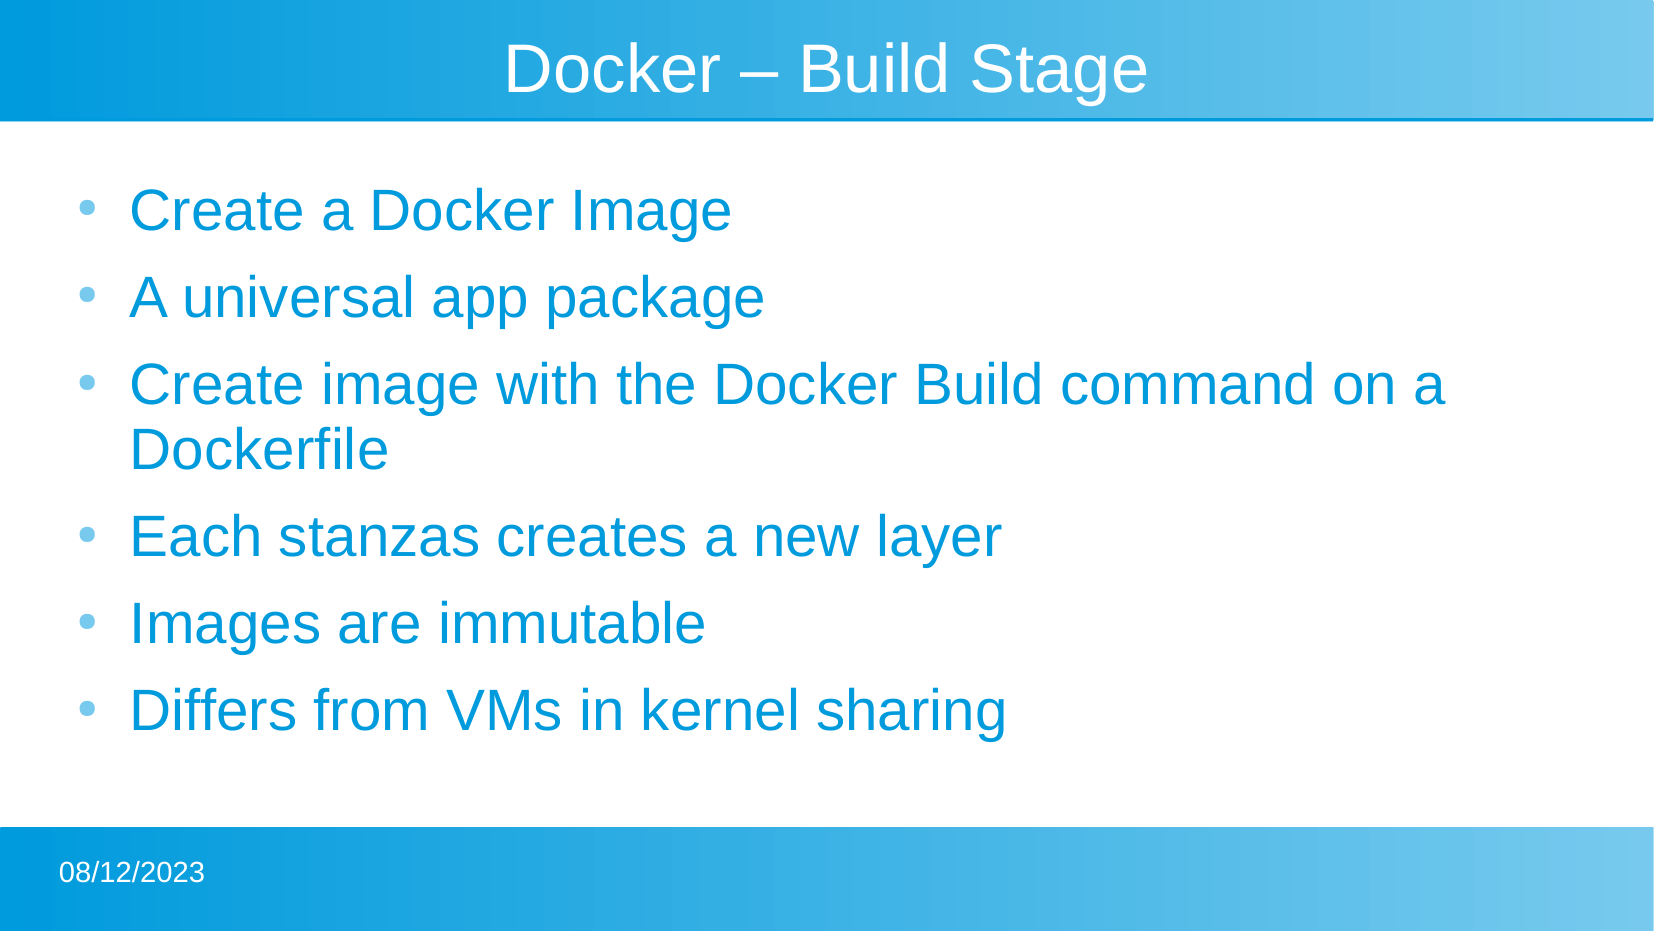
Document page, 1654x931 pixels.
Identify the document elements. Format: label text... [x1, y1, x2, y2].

list Create a Docker Image A universal app package Create image with the Docker Build command on a Dockerfile Each stanzas creates a new layer Images are immutable Differs from VMs in kernel sharing [59, 177, 1595, 768]
title Docker – Build Stage [59, 29, 1595, 109]
